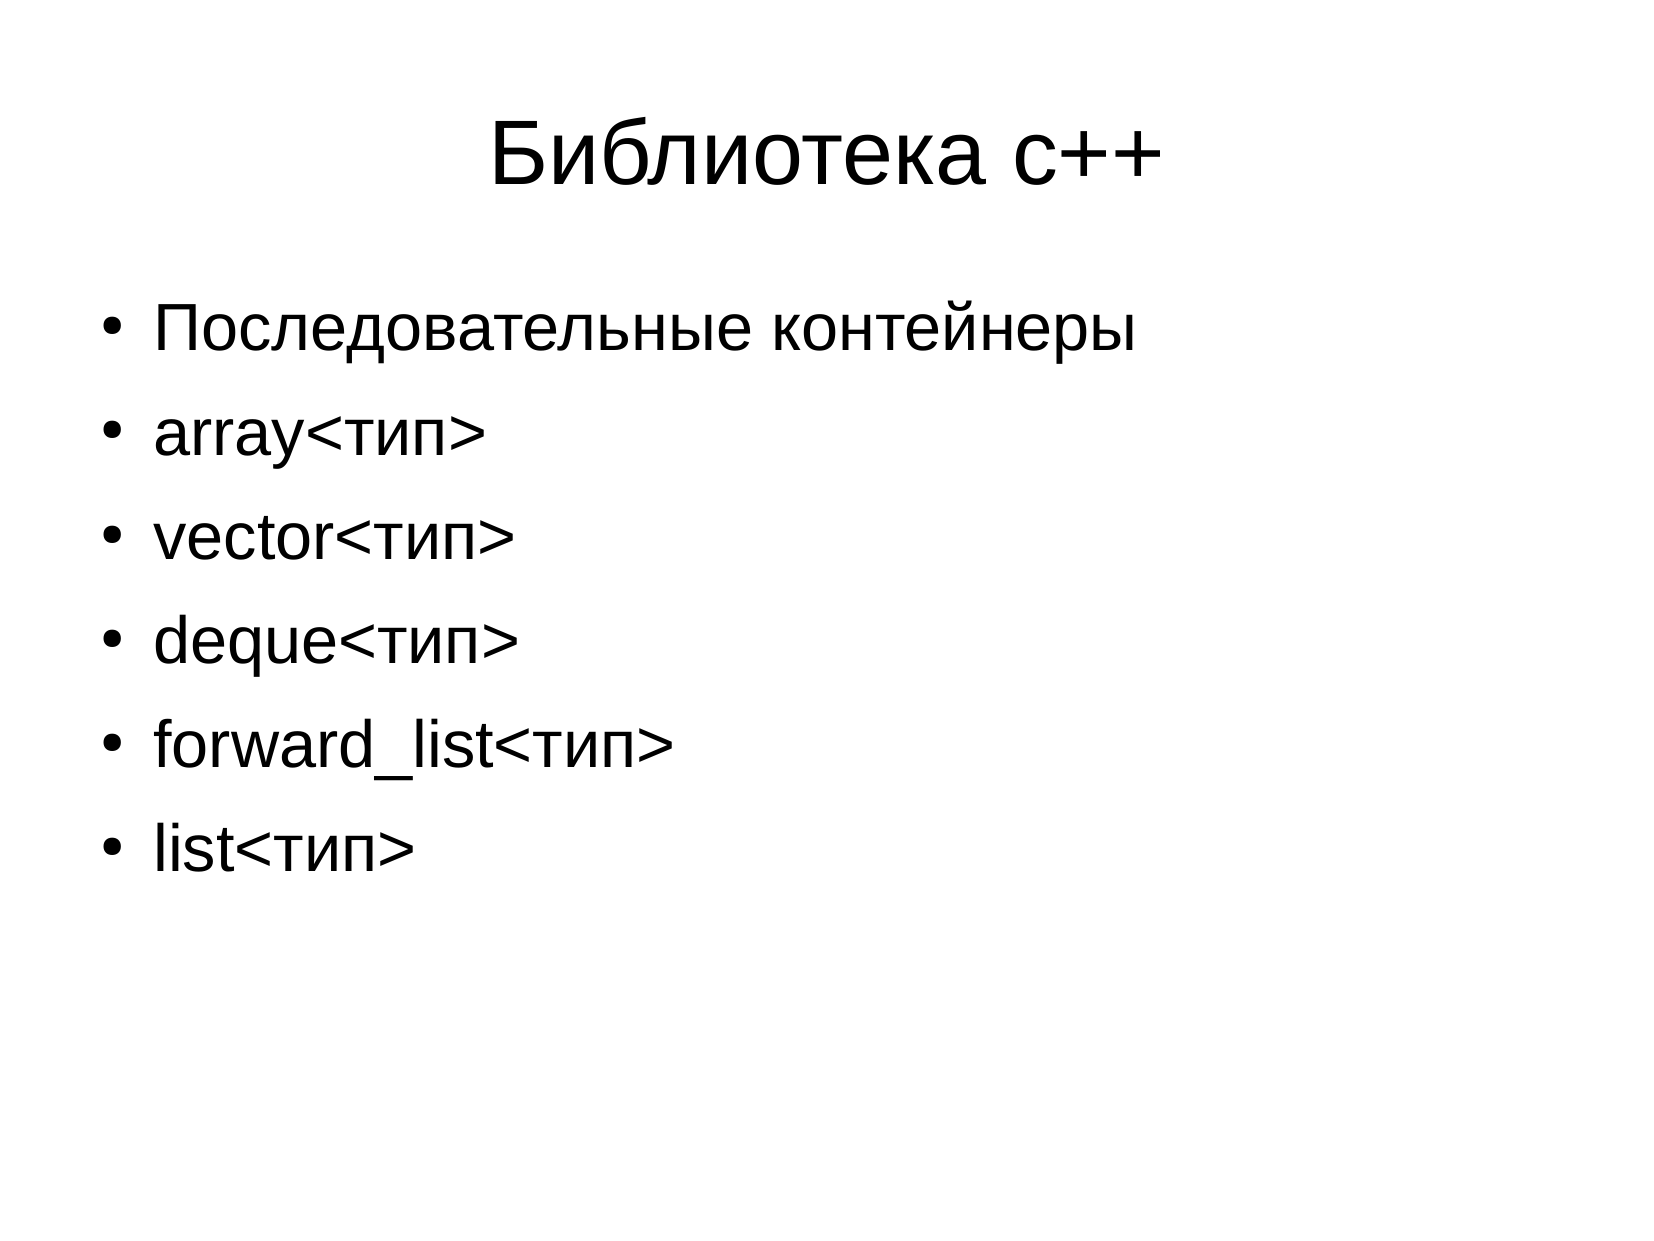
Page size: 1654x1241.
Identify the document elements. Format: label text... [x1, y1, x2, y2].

list Последовательные контейнеры array<тип> vector<тип> deque<тип> forward_list<тип> list<тип> [82, 290, 1571, 1010]
title Библиотека с++ [82, 49, 1571, 257]
